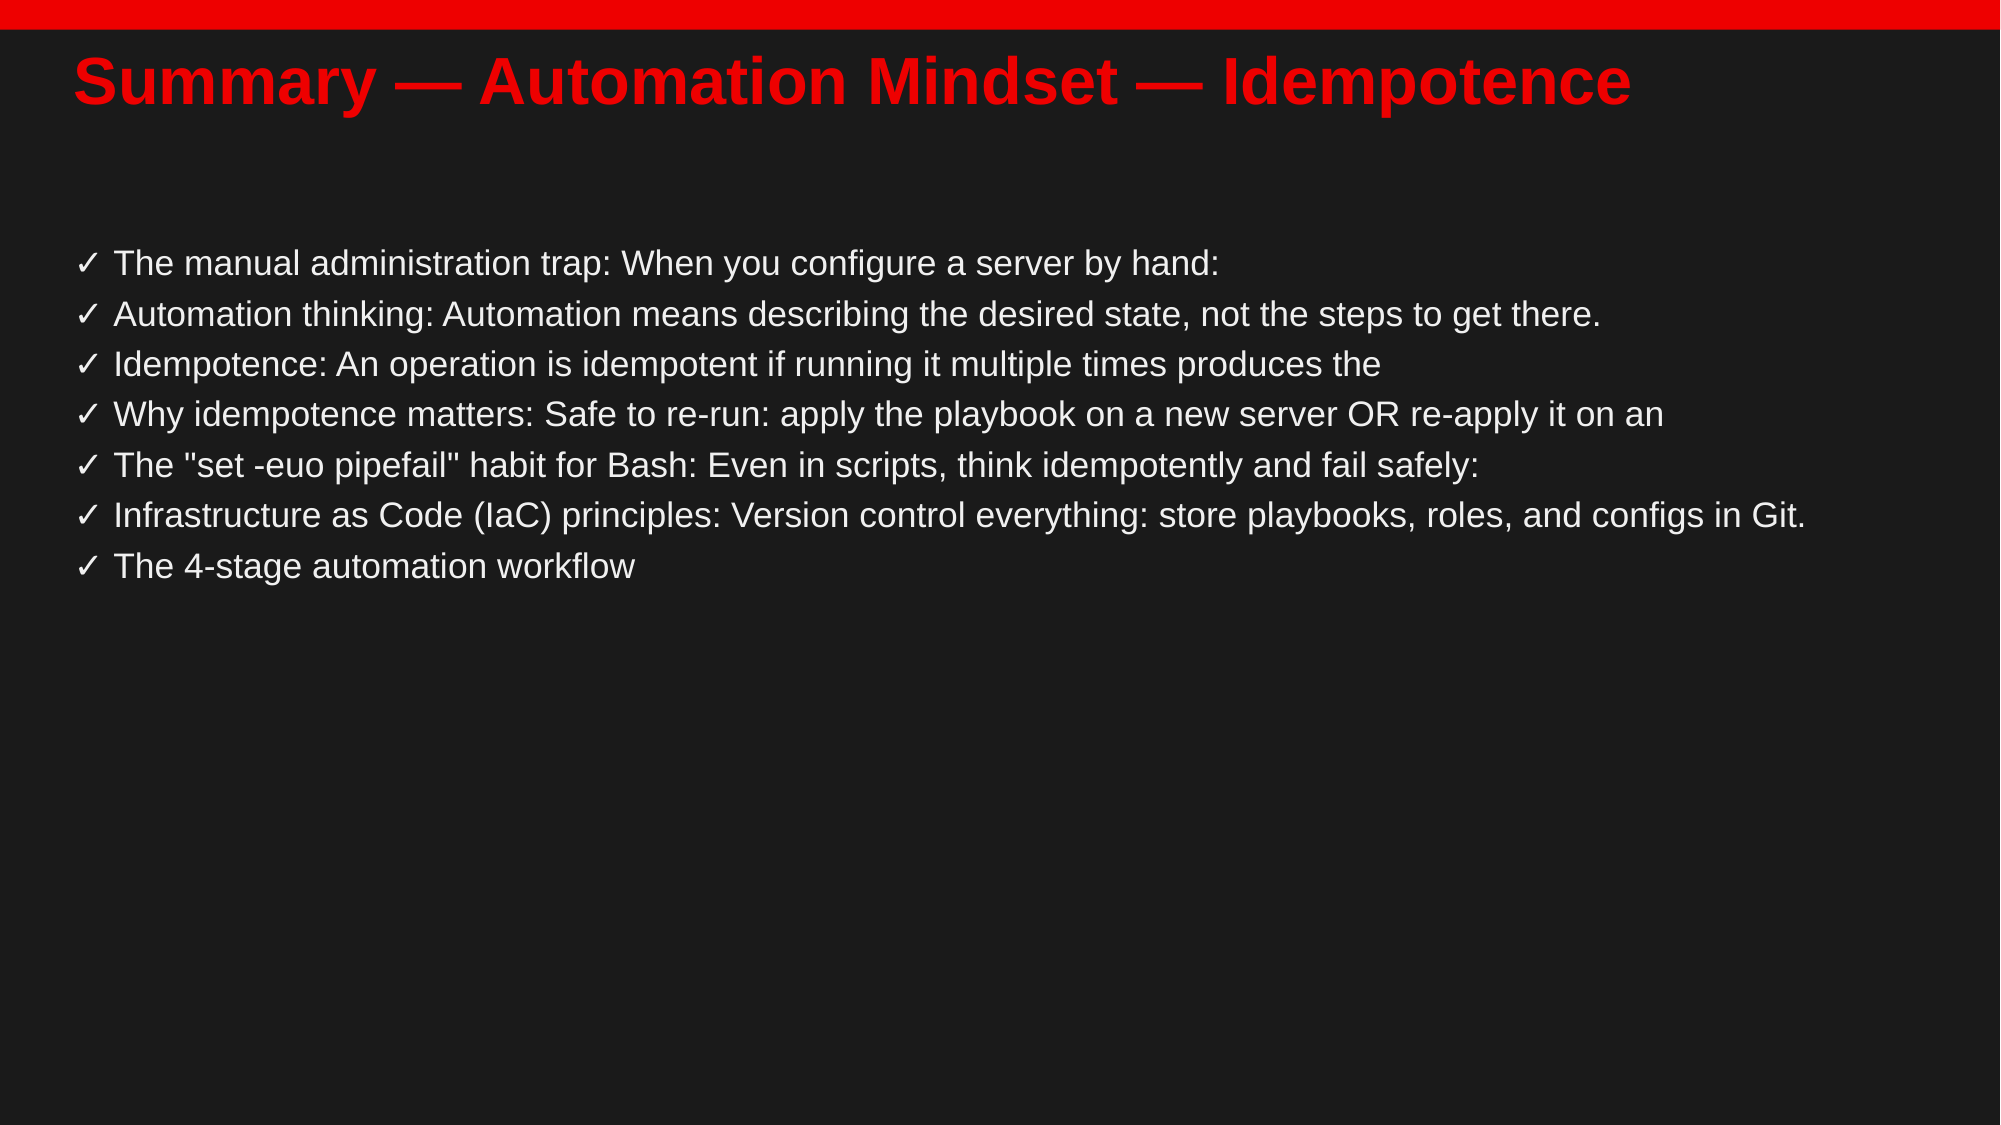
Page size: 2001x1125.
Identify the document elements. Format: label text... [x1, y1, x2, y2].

text_box Summary — Automation Mindset — Idempotence [59, 36, 1942, 208]
text_box ✓ The manual administration trap: When you configure a server by hand: ✓ Automation thinking: Automation means describing the desired state, not the steps to get there. ✓ Idempotence: An operation is idempotent if running it multiple times produces the ✓ Why idempotence matters: Safe to re-run: apply the playbook on a new server OR re-apply it on an ✓ The "set -euo pipefail" habit for Bash: Even in scripts, think idempotently and fail safely: ✓ Infrastructure as Code (IaC) principles: Version control everything: store playbooks, roles, and configs in Git. ✓ The 4-stage automation workflow [59, 236, 1942, 1037]
text_box [0, 0, 2001, 30]
